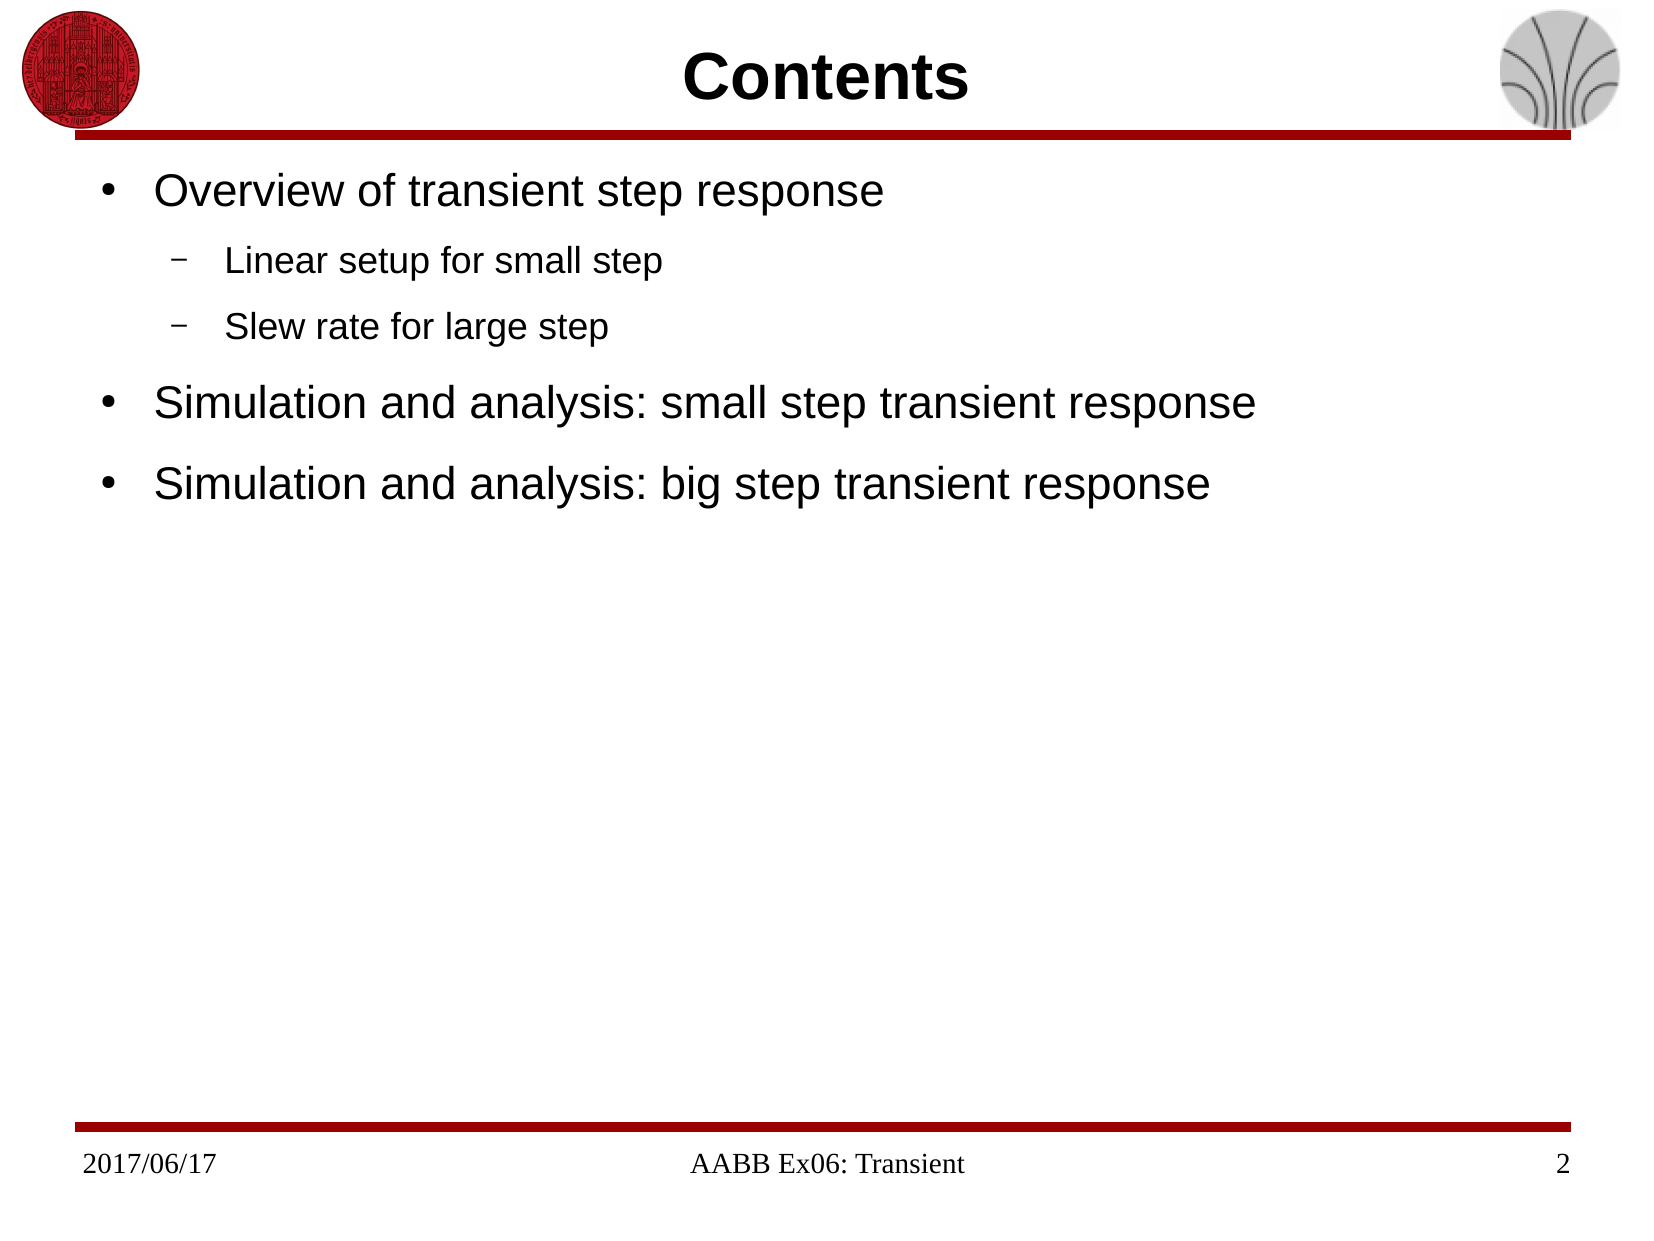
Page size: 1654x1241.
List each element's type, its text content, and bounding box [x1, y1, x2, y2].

picture [1500, 9, 1621, 131]
list Overview of transient step response Linear setup for small step Slew rate for large step Simulation and analysis: small step transient response Simulation and analysis: big step transient response [82, 165, 1571, 1111]
title Contents [82, 25, 1571, 127]
picture [20, 9, 141, 130]
